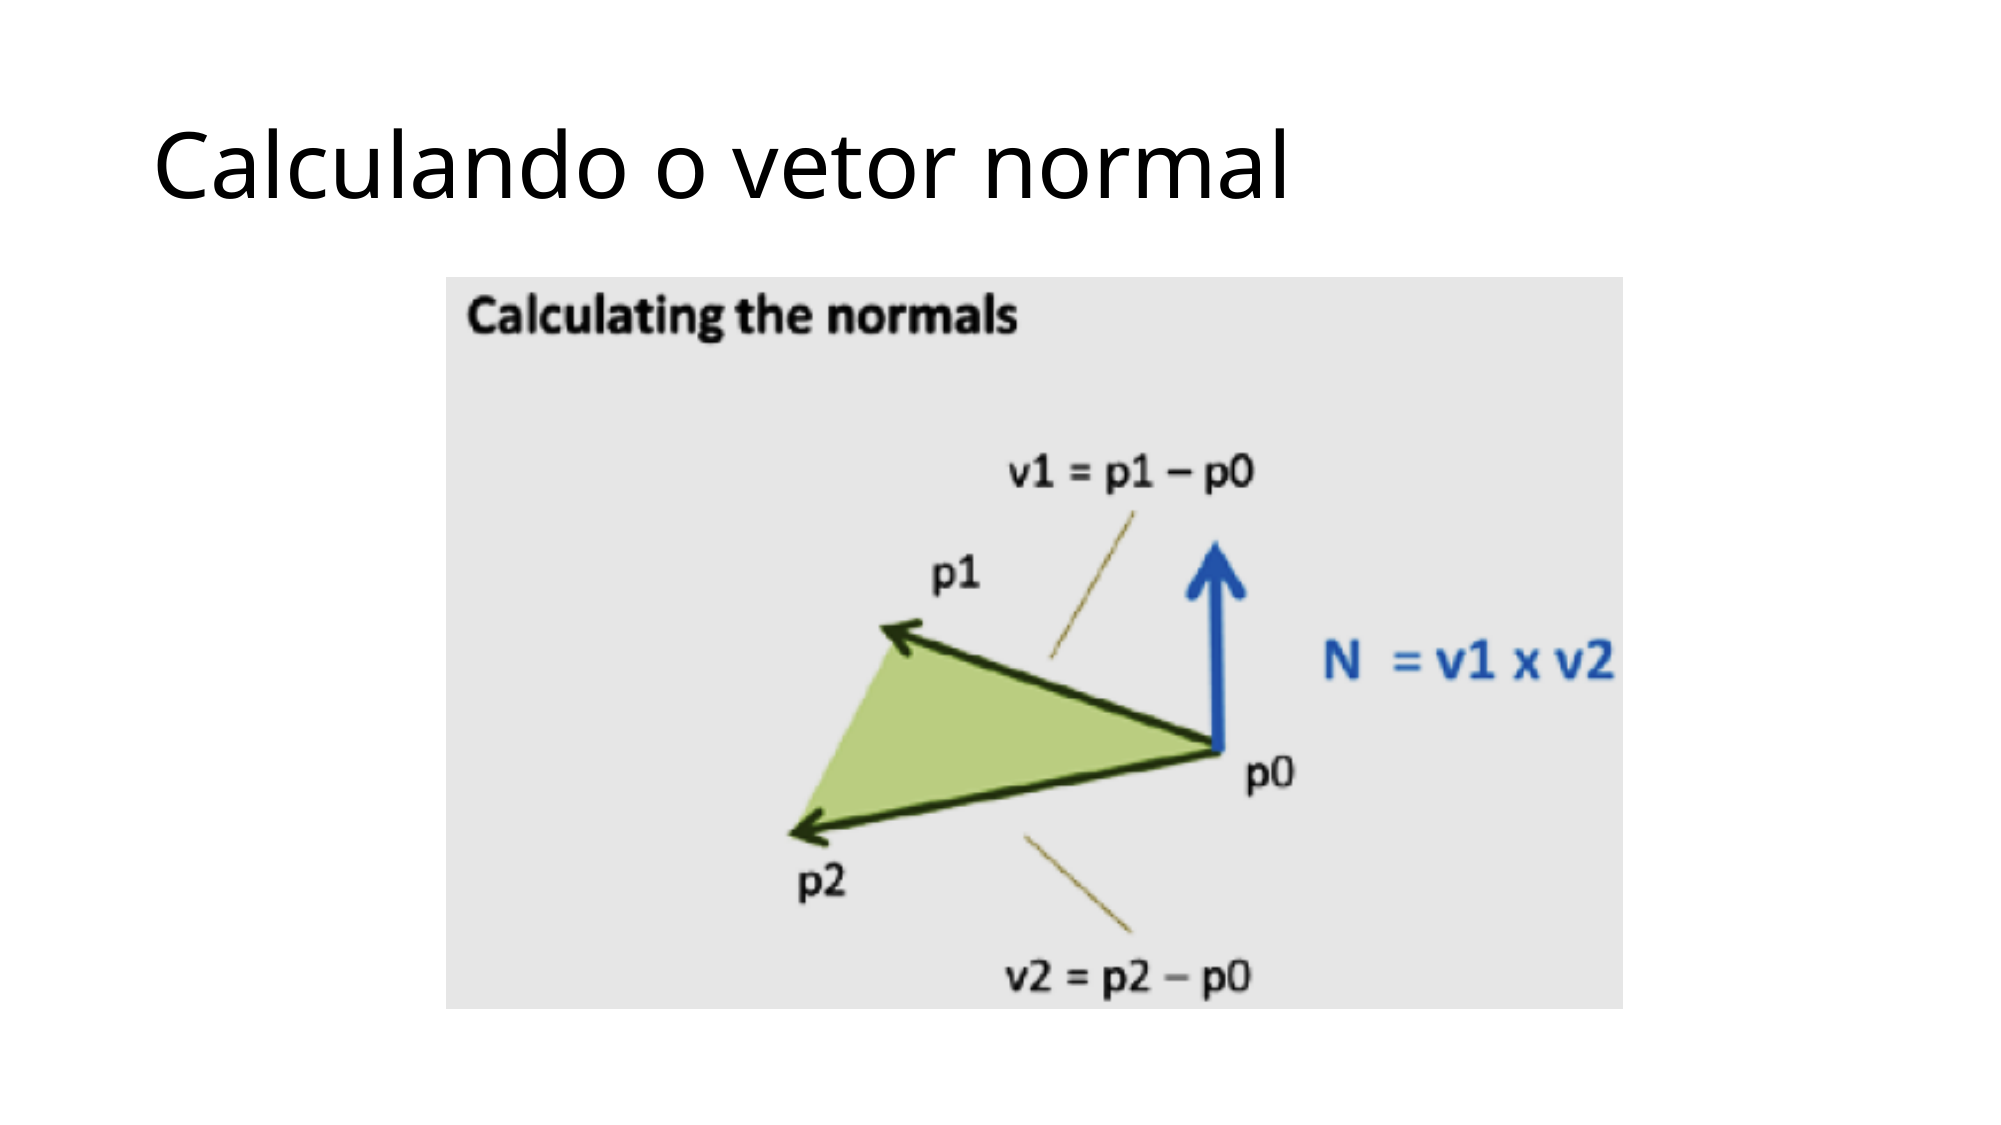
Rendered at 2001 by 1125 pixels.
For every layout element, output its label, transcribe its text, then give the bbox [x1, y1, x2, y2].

picture [446, 277, 1623, 1009]
title Calculando o vetor normal [137, 59, 1863, 278]
